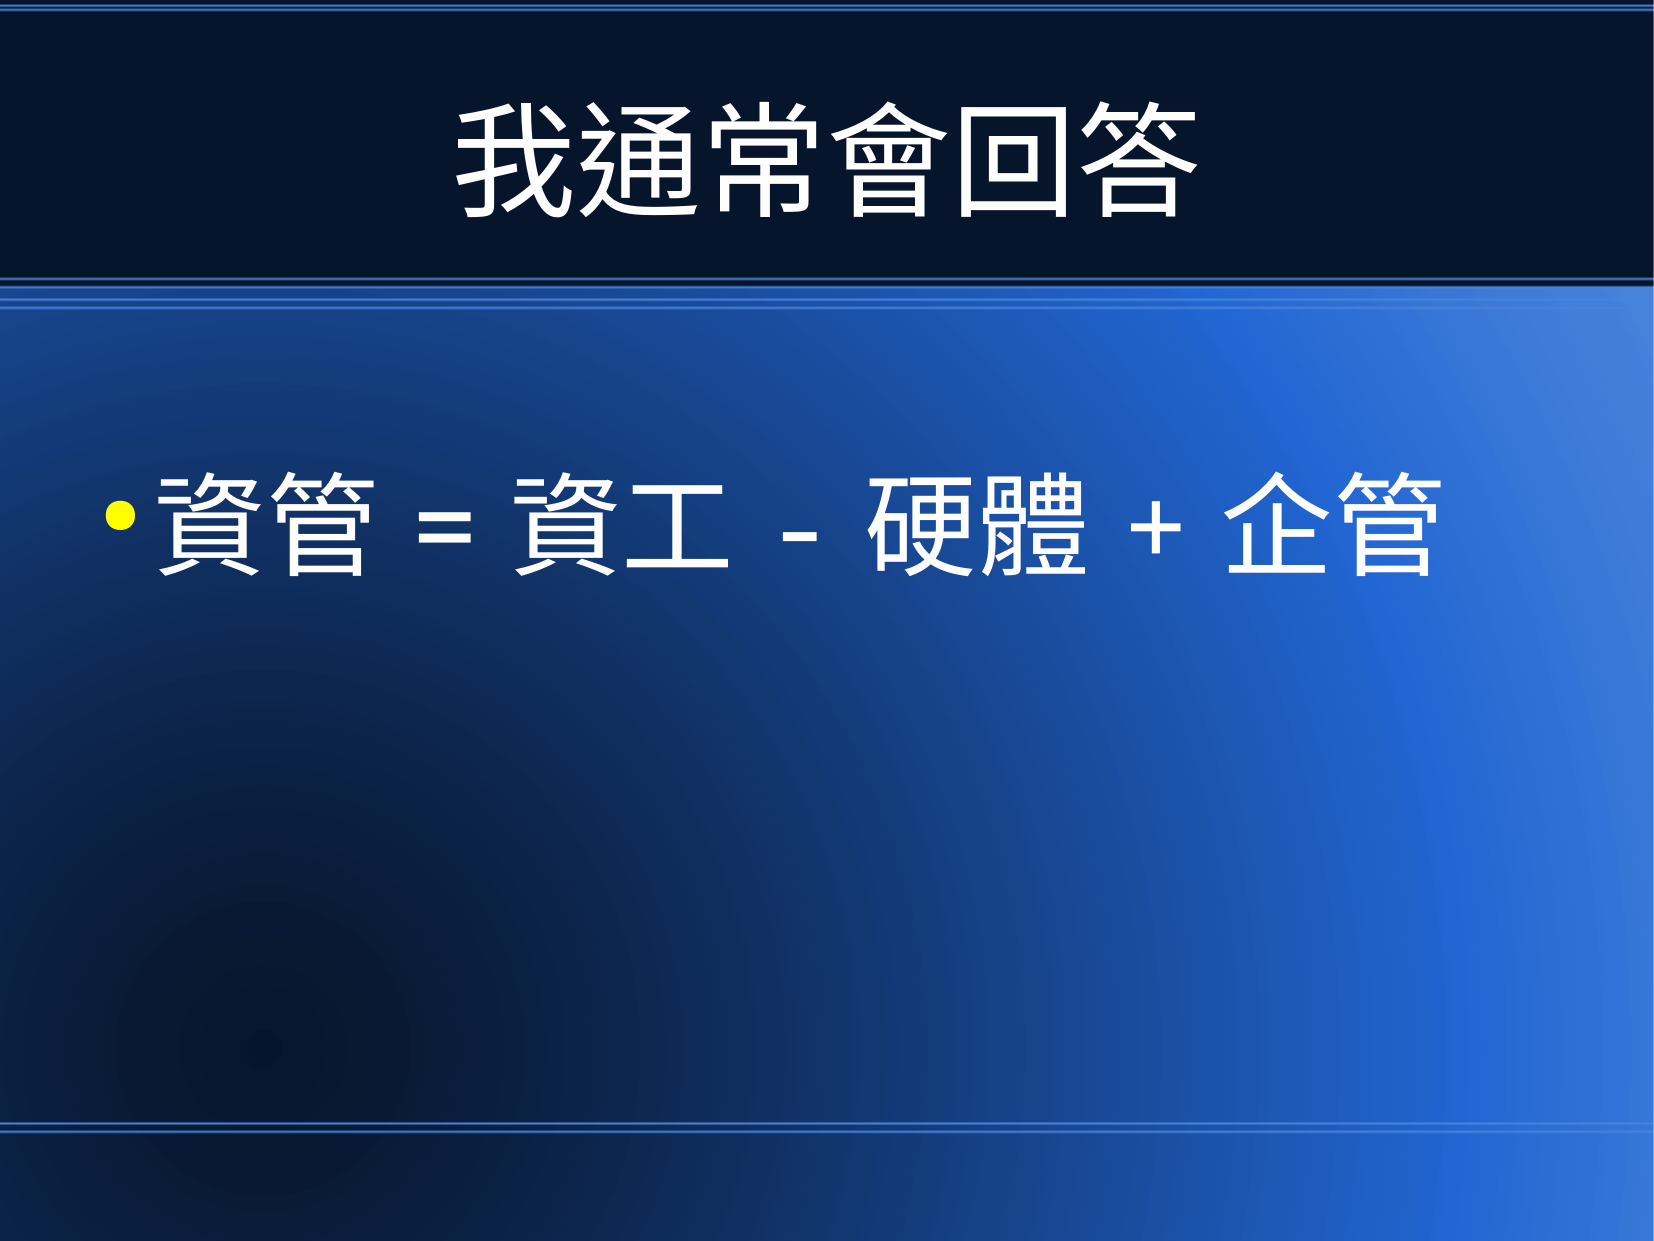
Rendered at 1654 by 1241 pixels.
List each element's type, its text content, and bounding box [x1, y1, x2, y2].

title 我通常會回答 [82, 49, 1571, 257]
picture [0, 0, 1654, 1241]
list 資管=資工-硬體+企管 [82, 355, 1571, 1241]
